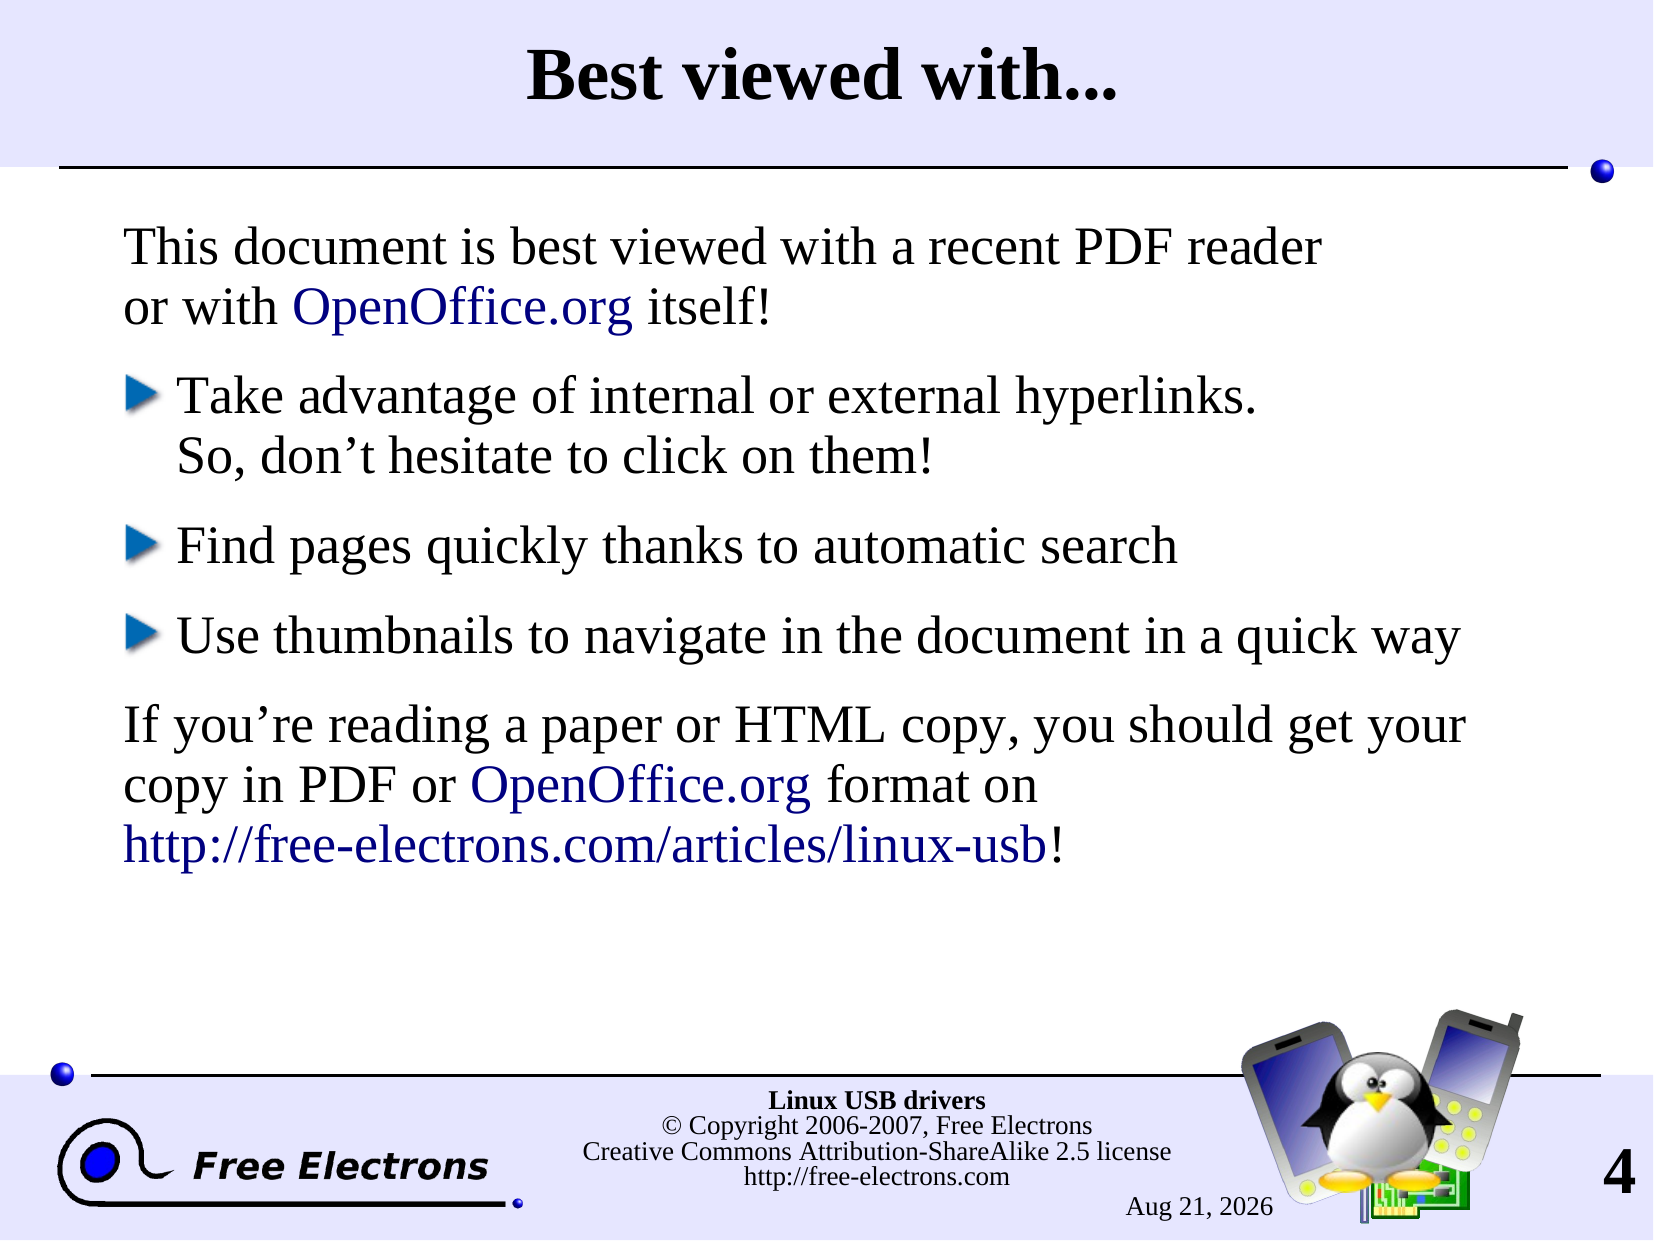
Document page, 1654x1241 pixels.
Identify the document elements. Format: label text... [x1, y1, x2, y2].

picture [50, 1107, 527, 1216]
list This document is best viewed with a recent PDF reader or with OpenOffice.org itself! Take advantage of internal or external hyperlinks. So, don’t hesitate to click on them! Find pages quickly thanks to automatic search Use thumbnails to navigate in the document in a quick way If you’re reading a paper or HTML copy, you should get your copy in PDF or OpenOffice.org format on http://free-electrons.com/articles/linux-usb! [105, 216, 1518, 1066]
title Best viewed with... [60, 18, 1551, 132]
picture [1231, 1007, 1538, 1241]
